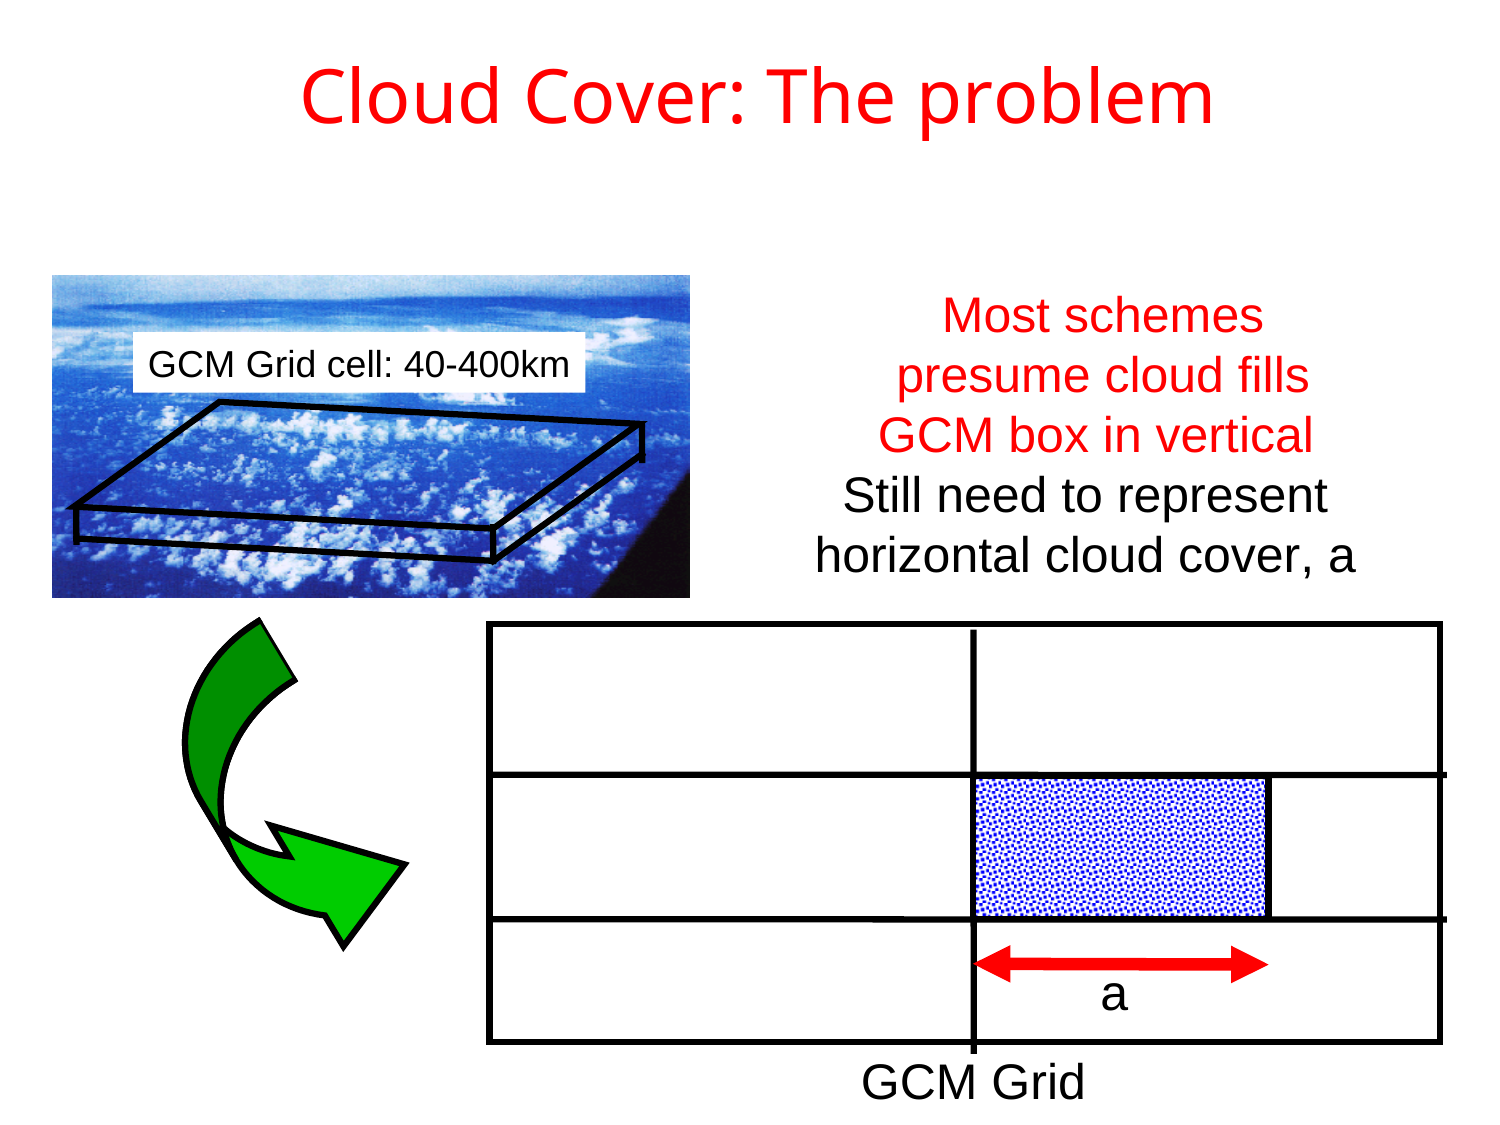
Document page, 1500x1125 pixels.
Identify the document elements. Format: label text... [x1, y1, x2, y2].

text_box GCM Grid cell: 40-400km [133, 332, 586, 393]
text_box Most schemes presume cloud fills GCM box in vertical Still need to represent horizontal cloud cover, a [788, 274, 1383, 591]
text_box a [1085, 953, 1144, 1029]
text_box [185, 621, 405, 947]
text_box [489, 624, 1441, 1043]
text_box GCM Grid [846, 1041, 1102, 1118]
text_box [973, 775, 1441, 920]
picture [52, 275, 690, 598]
text_box [977, 923, 1441, 1043]
title Cloud Cover: The problem [158, 24, 1359, 163]
